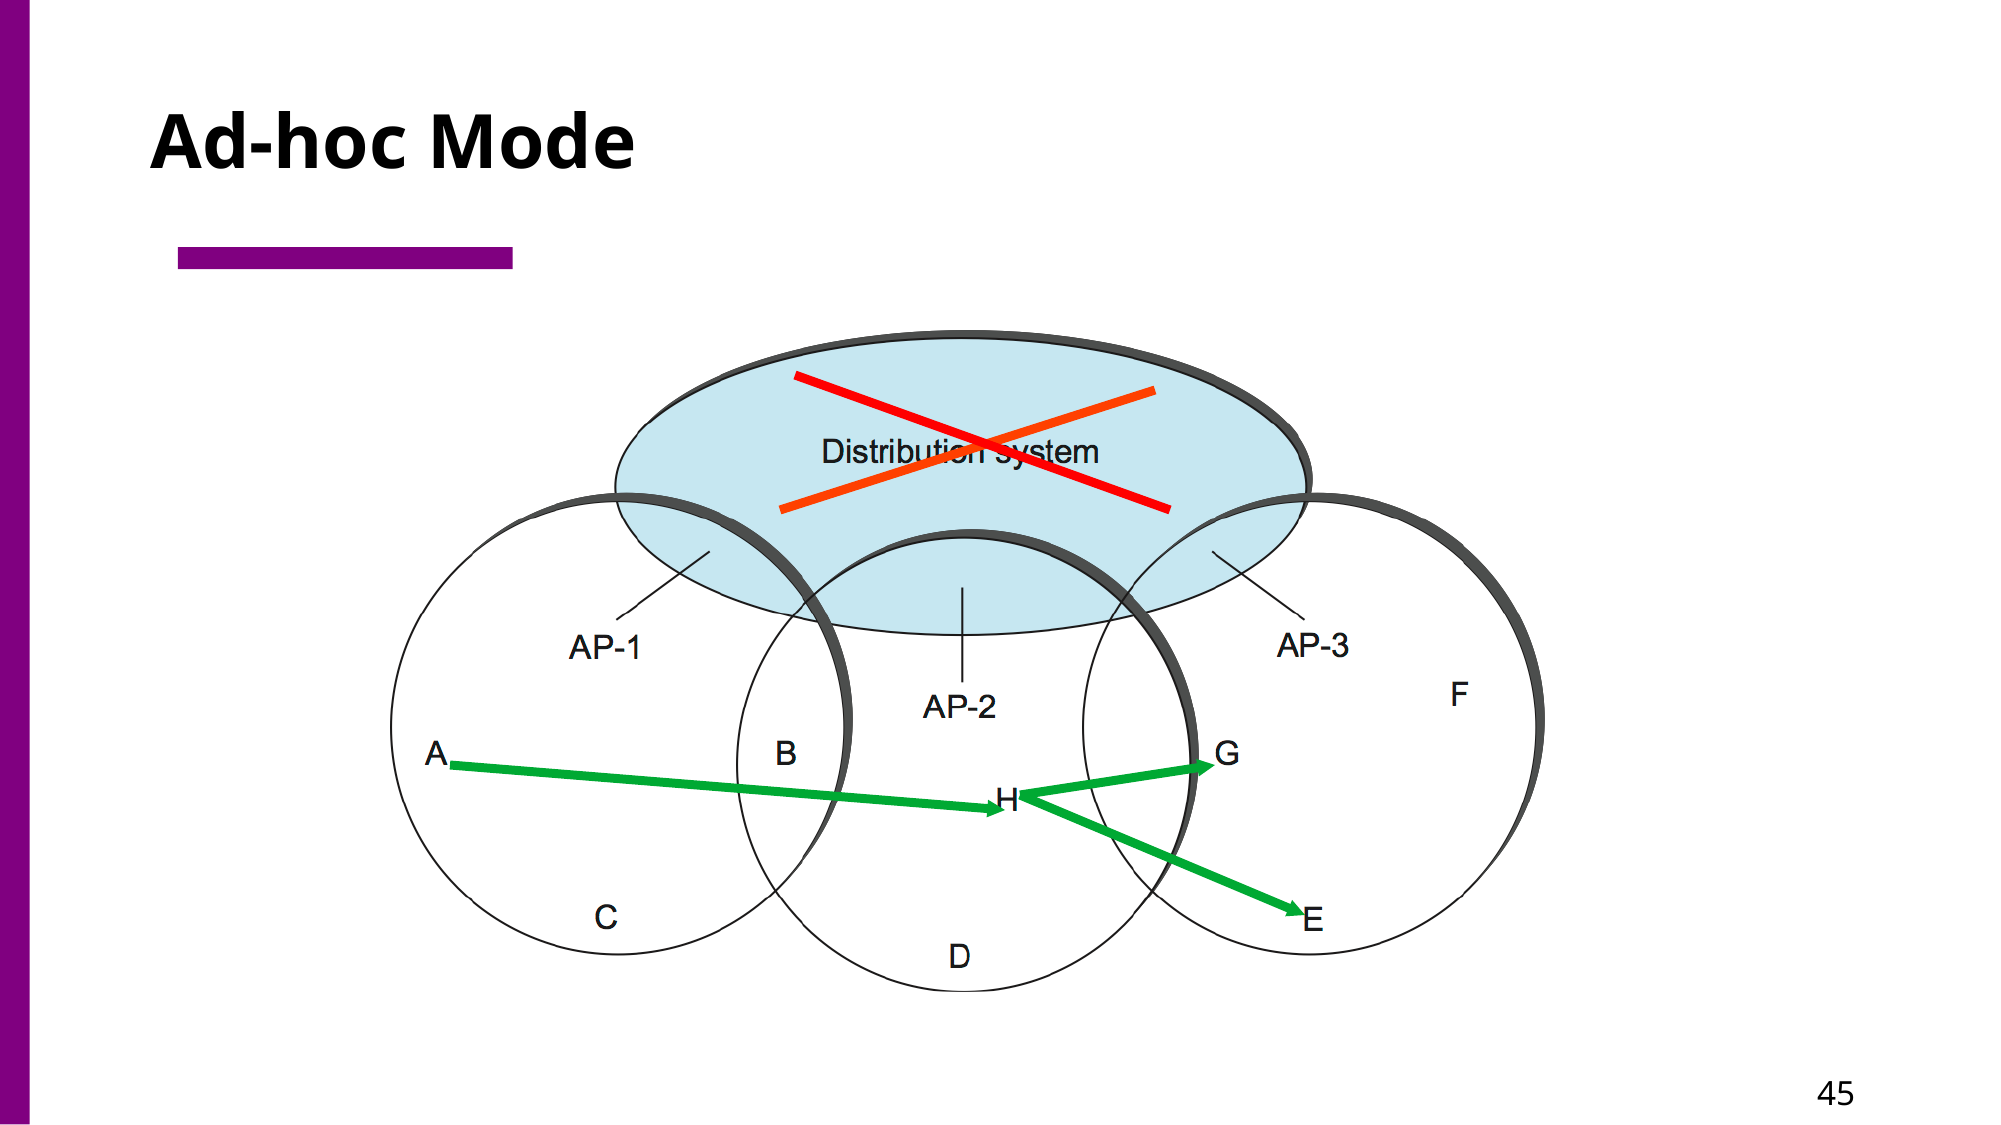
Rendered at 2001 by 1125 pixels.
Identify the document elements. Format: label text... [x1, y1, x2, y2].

picture [390, 329, 1546, 992]
title Ad-hoc Mode [99, 44, 1900, 233]
